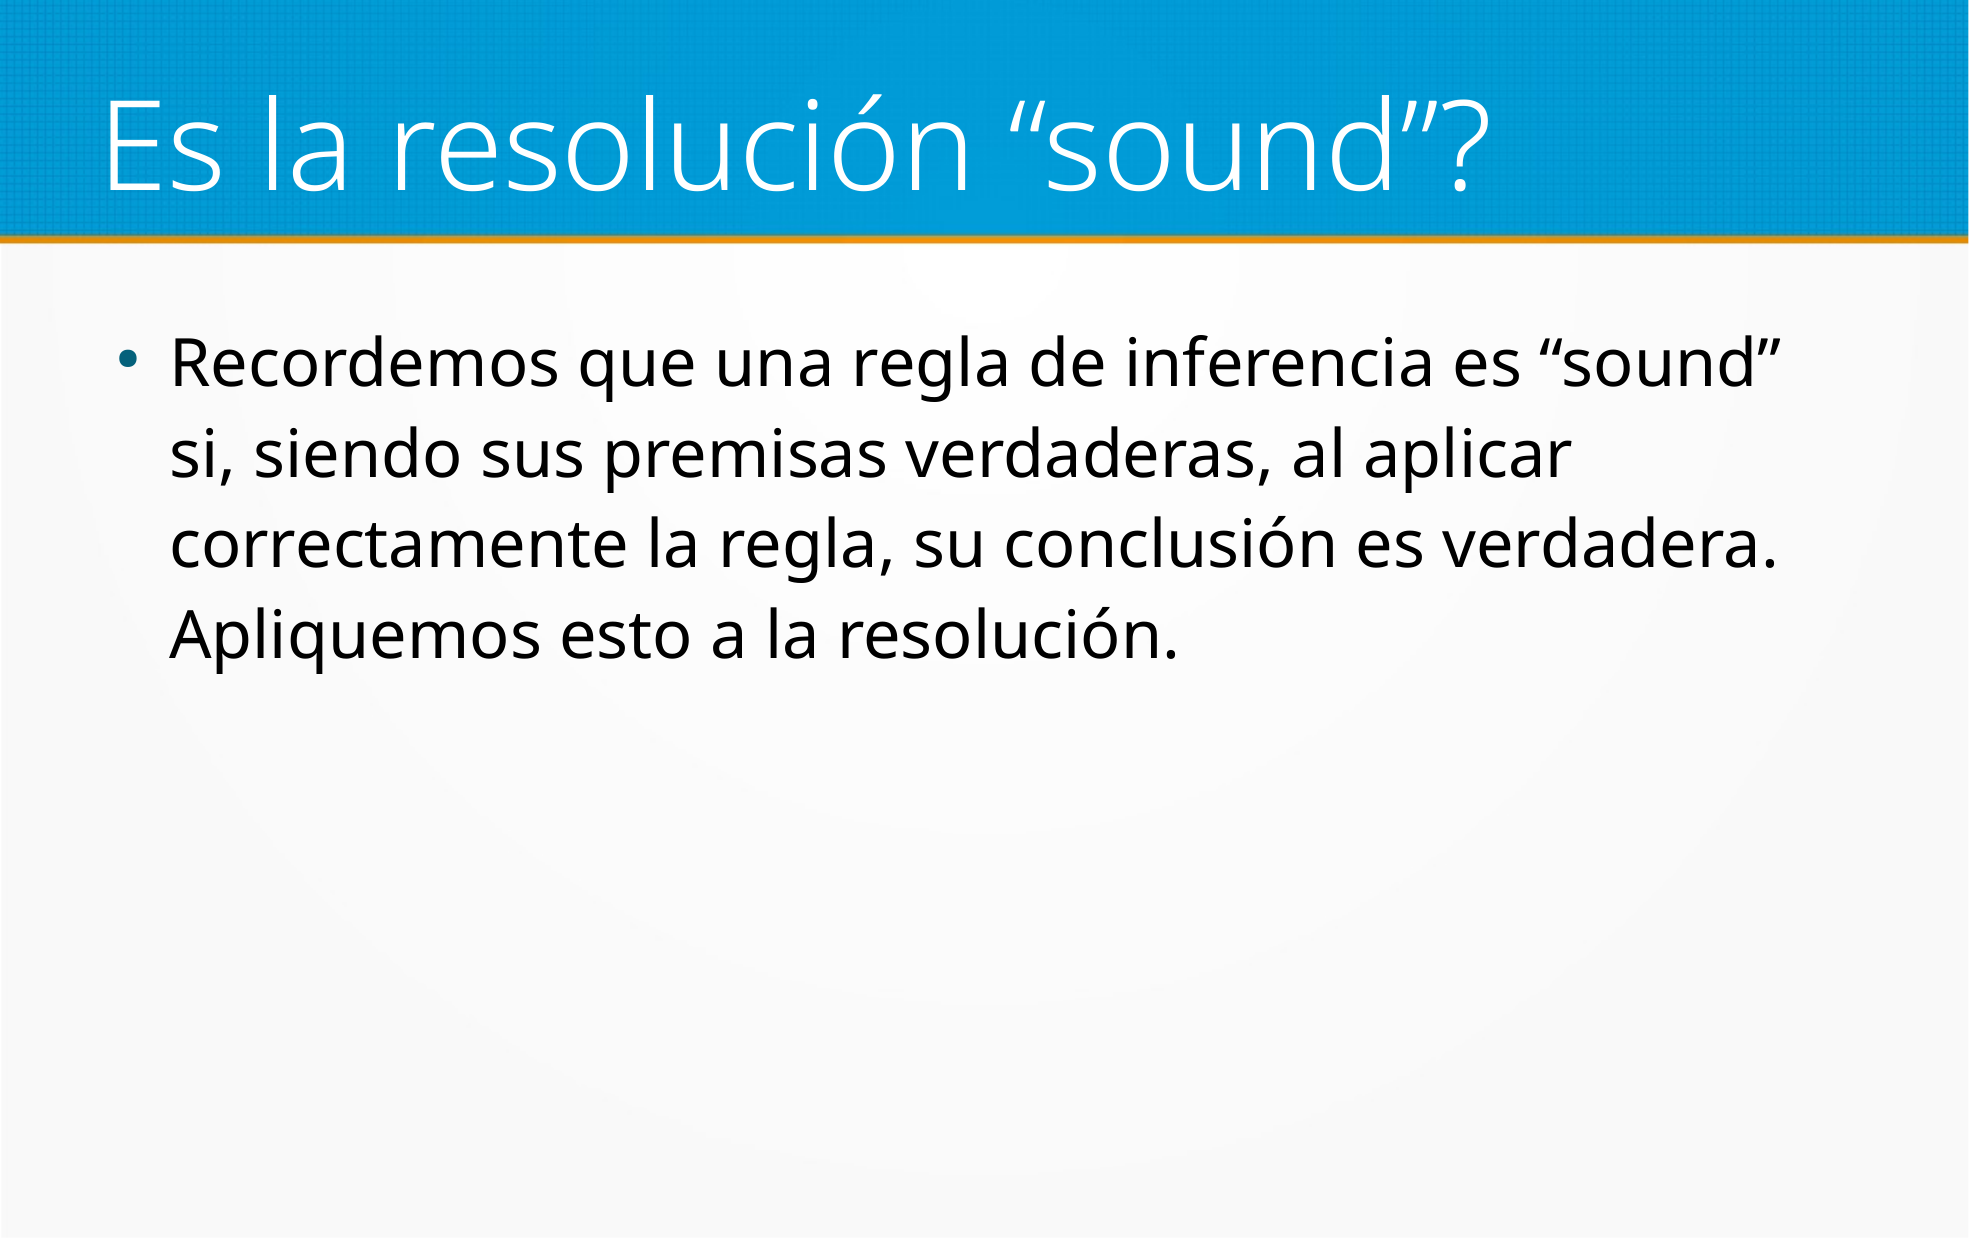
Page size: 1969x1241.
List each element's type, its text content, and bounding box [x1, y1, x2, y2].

picture [0, 233, 1969, 1241]
list Recordemos que una regla de inferencia es “sound” si, siendo sus premisas verdaderas, al aplicar correctamente la regla, su conclusión es verdadera. Apliquemos esto a la resolución. [98, 315, 1861, 1081]
title Es la resolución “sound”? [98, 19, 1870, 227]
